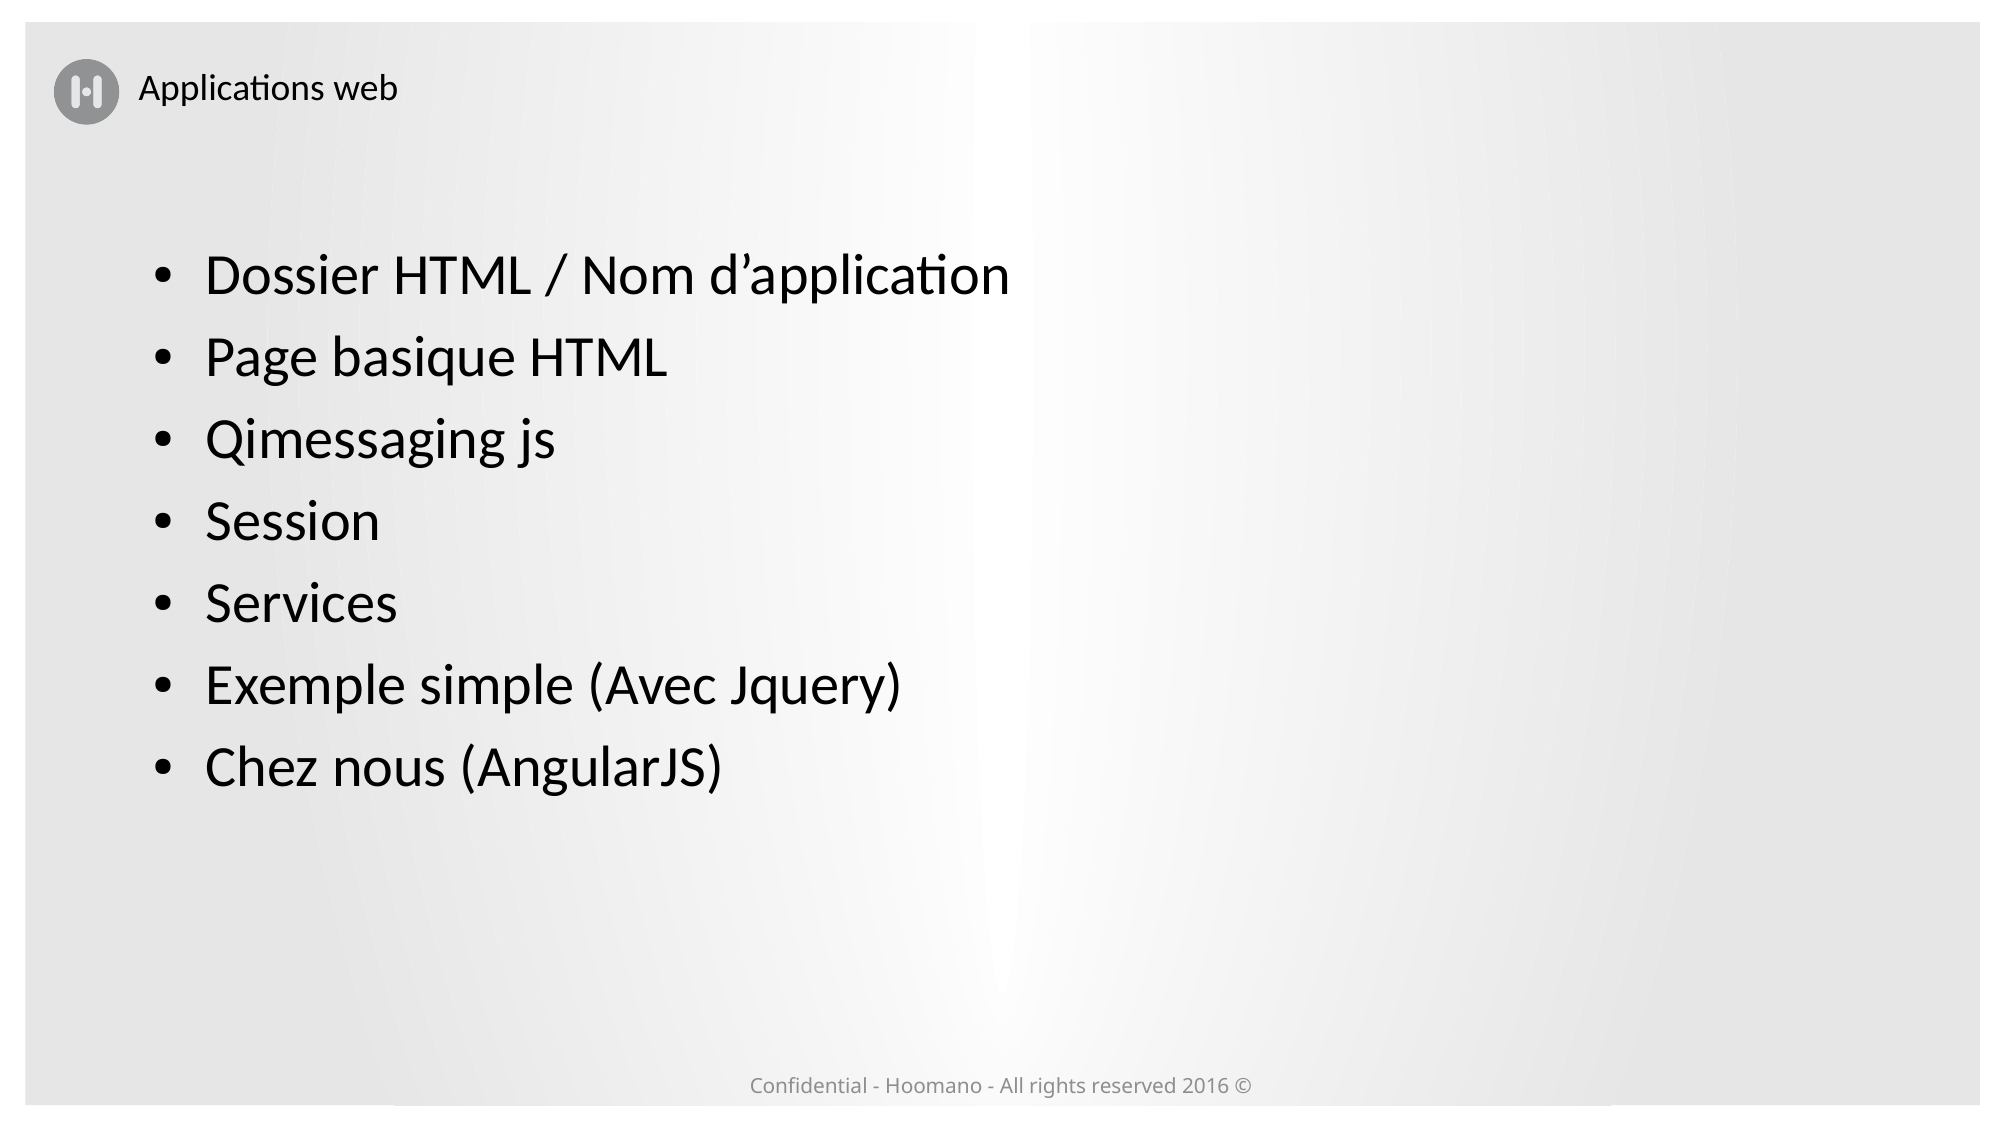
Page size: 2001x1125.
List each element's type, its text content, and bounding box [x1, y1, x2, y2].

title Applications web [138, 55, 1864, 127]
list Dossier HTML / Nom d’application Page basique HTML Qimessaging js Session Services Exemple simple (Avec Jquery) Chez nous (AngularJS) [135, 164, 1952, 1077]
picture [49, 55, 123, 127]
